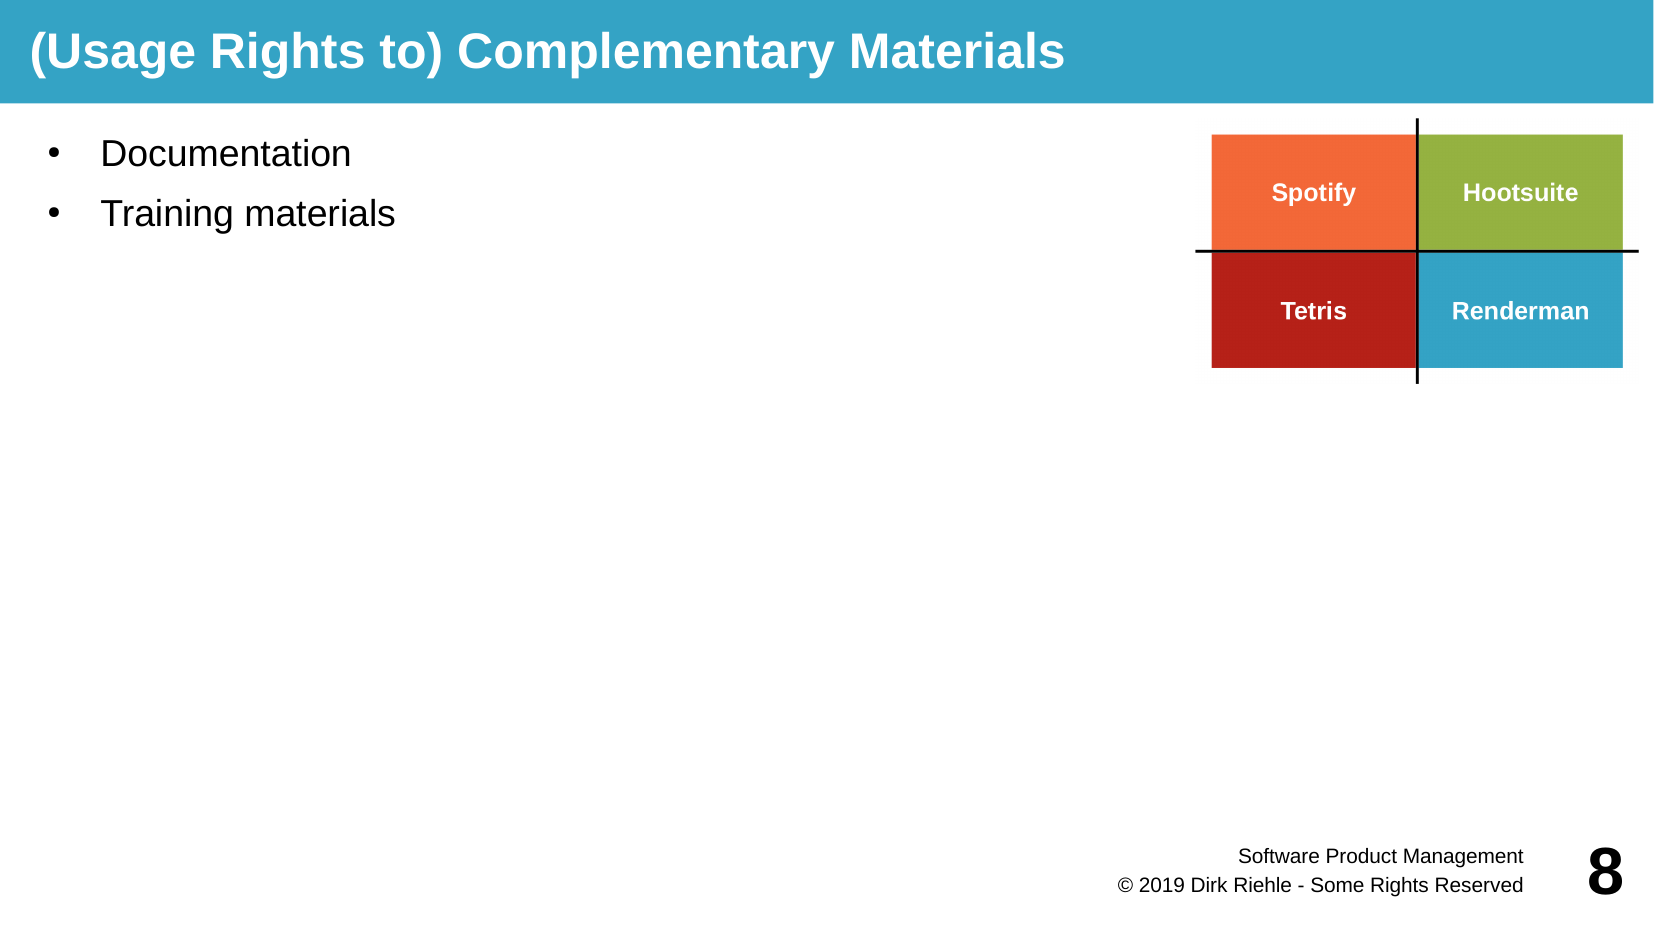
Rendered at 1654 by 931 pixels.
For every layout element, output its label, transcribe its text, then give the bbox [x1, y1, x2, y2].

list Documentation Training materials [29, 132, 1625, 813]
title (Usage Rights to) Complementary Materials [0, 0, 1654, 104]
picture [1195, 118, 1639, 384]
